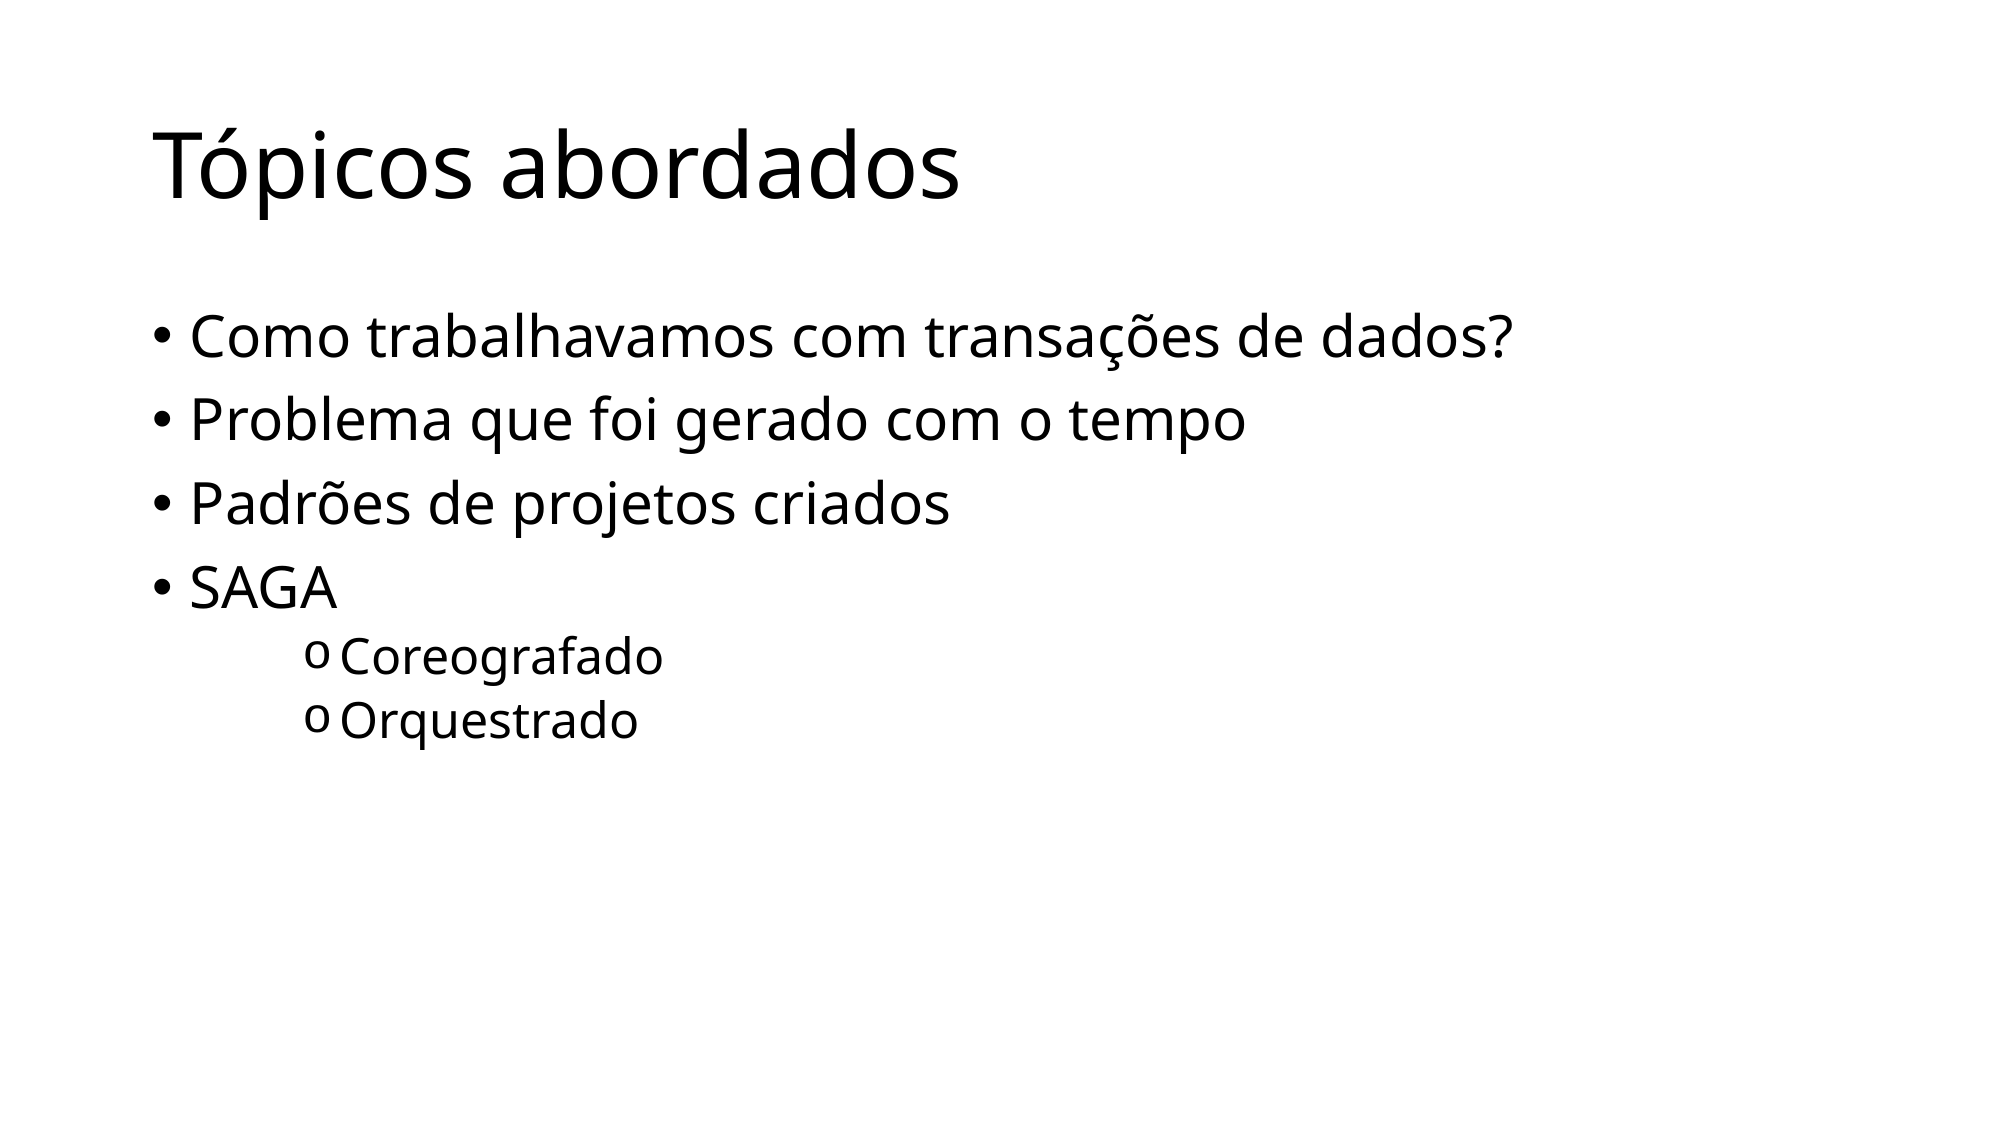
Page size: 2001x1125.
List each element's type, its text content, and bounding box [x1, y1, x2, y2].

list Como trabalhavamos com transações de dados? Problema que foi gerado com o tempo Padrões de projetos criados SAGA Coreografado Orquestrado [137, 299, 1863, 1014]
title Tópicos abordados [137, 59, 1863, 278]
